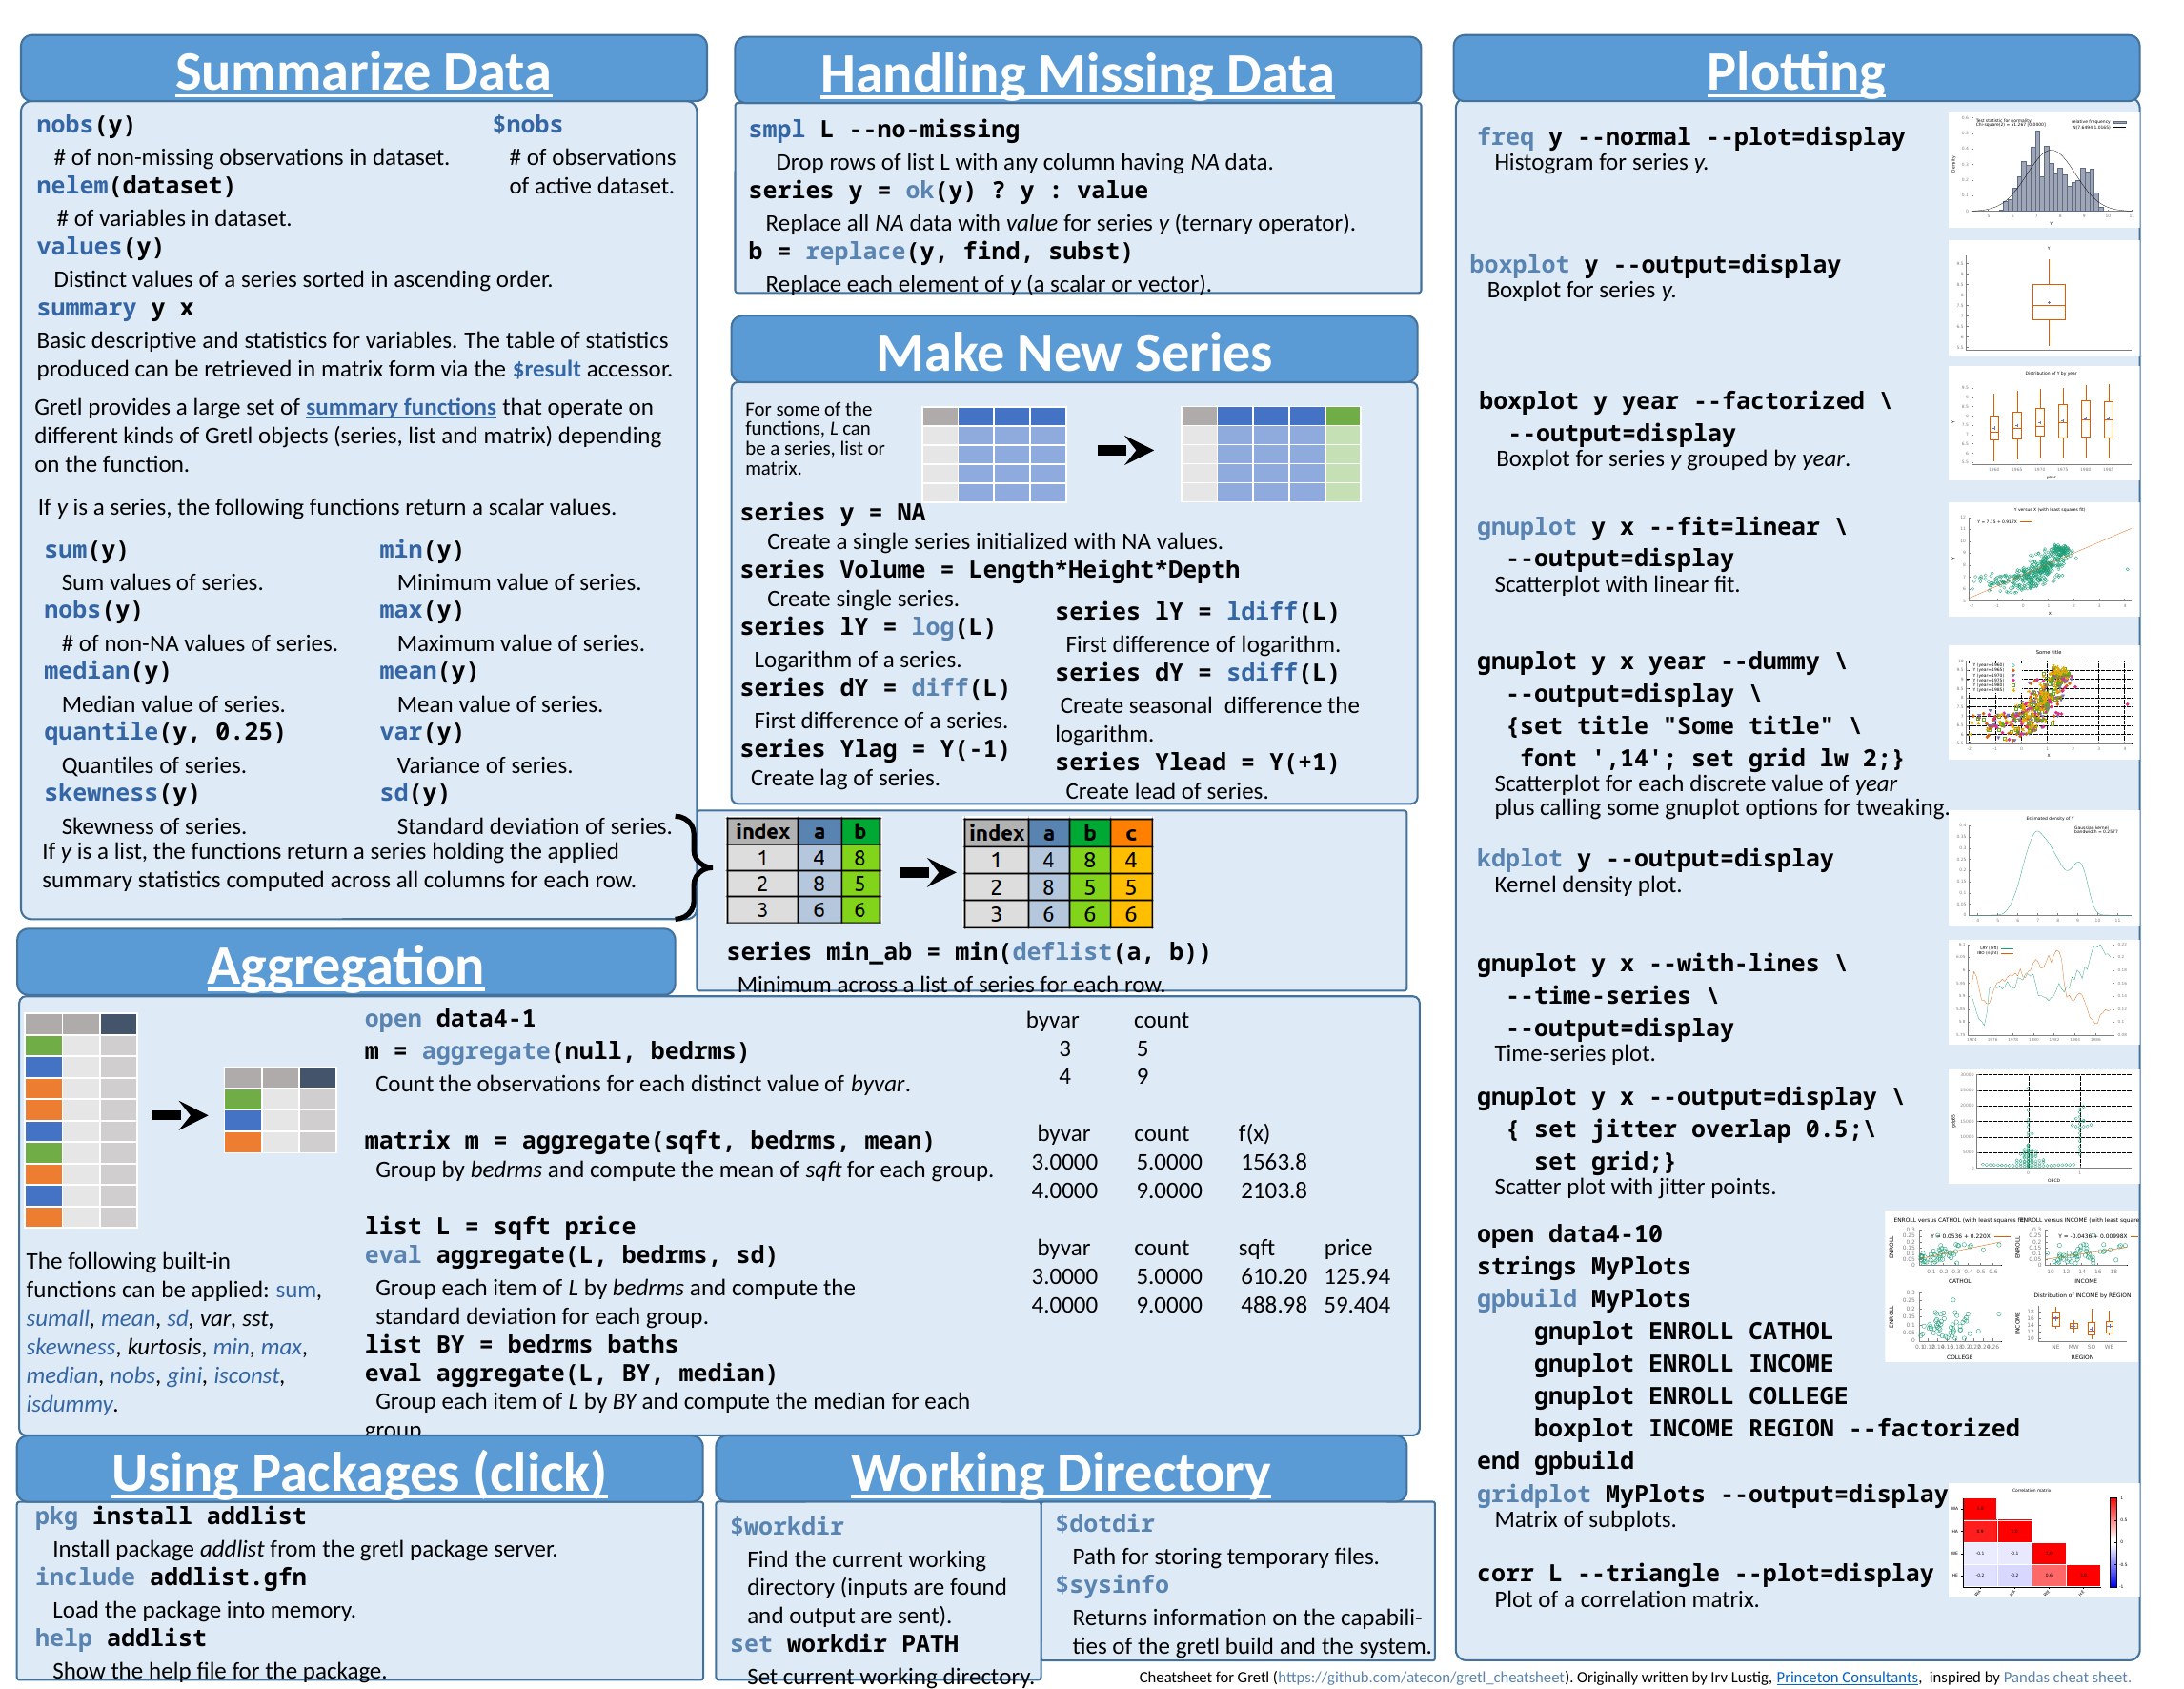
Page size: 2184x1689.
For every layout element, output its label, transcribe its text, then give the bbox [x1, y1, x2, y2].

table_cell [1031, 484, 1065, 490]
picture [1948, 939, 2140, 1046]
table_cell [1290, 445, 1325, 463]
table_cell [1290, 483, 1325, 490]
table_cell [26, 1057, 62, 1077]
text_box [1515, 1599, 1522, 1605]
table_cell [225, 1089, 261, 1109]
text_box Working Directory [716, 1435, 1407, 1502]
text_box $nobs # of observations of active dataset. [477, 102, 707, 234]
text_box open data4-10 strings MyPlots gpbuild MyPlots gnuplot ENROLL CATHOL gnuplot ENROLL INCOME gnuplot ENROLL COLLEGE boxplot INCOME REGION --factorized end gpbuild gridplot MyPlots --output=display Matrix of subplots. corr L --triangle --plot=display Plot of a correlation matrix. [1463, 1210, 2083, 1599]
text_box pkg install addlist Install package addlist from the gretl package server. include addlist.gfn Load the package into memory. help addlist Show the help file for the package. [21, 1494, 694, 1689]
table_cell [1218, 464, 1252, 482]
table_header [959, 408, 993, 425]
text_box freq y --normal --plot=display Histogram for series y. [1463, 112, 1942, 226]
table_cell [26, 1143, 62, 1163]
table_cell [63, 1036, 99, 1055]
table_cell [1183, 464, 1217, 482]
table_cell [101, 1186, 136, 1206]
table_cell [1031, 446, 1065, 463]
table_cell [1326, 445, 1360, 463]
text_box [1664, 1599, 1670, 1605]
table_cell [923, 427, 958, 444]
text_box [725, 810, 1041, 900]
table_header [225, 1068, 261, 1088]
text_box [1491, 1598, 2140, 1659]
table_cell [995, 446, 1029, 463]
table_cell [1290, 426, 1325, 444]
table_cell [63, 1165, 99, 1184]
text_box [694, 1501, 704, 1680]
text_box Aggregation [17, 928, 676, 995]
picture [1948, 810, 2140, 926]
table_cell [26, 1100, 62, 1120]
text_box gnuplot y x --output=display \ { set jitter overlap 0.5;\ set grid;} Scatter plot with jitter points. [1463, 1072, 2026, 1195]
text_box [2026, 761, 2140, 810]
text_box $workdir Find the current working directory (inputs are found and output are sent). set workdir PATH Set current working directory. [716, 1503, 1070, 1689]
picture [1948, 1482, 2140, 1598]
text_box For some of the functions, L can be a series, list or matrix. [731, 394, 900, 488]
text_box If y is a series, the following functions return a scalar values. [24, 484, 709, 527]
table_cell [1290, 464, 1325, 482]
table_cell [1254, 483, 1288, 490]
table_header [300, 1068, 335, 1088]
table_cell [300, 1110, 335, 1130]
table_cell [923, 484, 958, 490]
text_box kdplot y --output=display Kernel density plot. [1463, 834, 1886, 929]
text_box [1592, 1599, 1599, 1605]
text_box Using Packages (click) [16, 1435, 703, 1502]
table_header [923, 408, 958, 425]
text_box gnuplot y x --with-lines \ --time-series \ --output=display Time-series plot. [1463, 939, 1886, 1062]
text_box [731, 381, 1418, 589]
table_cell [101, 1100, 136, 1120]
table_cell [63, 1079, 99, 1098]
table_cell [1218, 445, 1252, 463]
table_header [63, 1014, 99, 1034]
table_cell [26, 1122, 62, 1141]
table_header [1183, 407, 1217, 425]
text_box sum(y) Sum values of series. nobs(y) # of non-NA values of series. median(y) Median value of series. quantile(y, 0.25) Quantiles of series. skewness(y) Skewness of series. [30, 527, 365, 828]
text_box [19, 996, 351, 1435]
table_cell [26, 1036, 62, 1055]
text_box [21, 484, 691, 920]
table_cell [1218, 483, 1252, 490]
text_box If y is a list, the functions return a series holding the applied summary statistics computed across all columns for each row. [28, 828, 700, 901]
table_header [1031, 408, 1065, 425]
picture [1948, 1069, 2140, 1185]
text_box gnuplot y x --fit=linear \ --output=display Scatterplot with linear fit. [1463, 501, 2026, 597]
table_cell [923, 446, 958, 463]
table_cell [300, 1089, 335, 1109]
text_box min(y) Minimum value of series. max(y) Maximum value of series. mean(y) Mean value of series. var(y) Variance of series. sd(y) Standard deviation of series. [365, 526, 725, 846]
picture [962, 816, 1154, 900]
table_cell [263, 1089, 298, 1109]
text_box $dotdir Path for storing temporary files. $sysinfo Returns information on the capabili- ties of the gretl build and the system. [1041, 1501, 1491, 1667]
text_box boxplot y year --factorized \ --output=display Boxplot for series y grouped by year. [1465, 376, 1913, 472]
table_cell [101, 1165, 136, 1184]
table_cell [101, 1036, 136, 1055]
table_header [26, 1014, 62, 1034]
table_cell [101, 1208, 136, 1227]
picture [1948, 365, 2140, 481]
table_header [263, 1068, 298, 1088]
text_box [1041, 997, 1420, 1435]
table_cell [1031, 427, 1065, 444]
table_header [1254, 407, 1288, 425]
table_cell [923, 465, 958, 482]
text_box [1541, 1599, 1547, 1605]
table_cell [1254, 445, 1288, 463]
text_box Make New Series [731, 315, 1418, 382]
text_box [16, 1501, 21, 1680]
table_cell [1254, 464, 1288, 482]
table_header [1218, 407, 1252, 425]
text_box Summarize Data [21, 34, 708, 102]
picture [1948, 501, 2140, 618]
text_box Handling Missing Data [735, 36, 1422, 104]
table_cell [959, 427, 993, 444]
table_cell [63, 1100, 99, 1120]
text_box [686, 901, 712, 991]
text_box boxplot y --output=display Boxplot for series y. [1455, 240, 1857, 310]
table_header [1290, 407, 1325, 425]
table_cell [63, 1057, 99, 1077]
table_cell [263, 1132, 298, 1152]
table_cell [63, 1143, 99, 1163]
text_box [735, 103, 1422, 293]
table_cell [225, 1132, 261, 1152]
table_cell [1183, 426, 1217, 444]
picture [2083, 1210, 2139, 1363]
text_box Plotting [1453, 34, 2140, 102]
text_box series min_ab = min(deflist(a, b)) Minimum across a list of series for each row. [712, 900, 1247, 1005]
table_cell [1254, 426, 1288, 444]
table_cell [1183, 483, 1217, 490]
table_cell [101, 1143, 136, 1163]
table_cell [300, 1132, 335, 1152]
text_box [1154, 840, 1407, 991]
table_cell [1031, 465, 1065, 482]
table_cell [26, 1079, 62, 1098]
table_cell [959, 446, 993, 463]
text_box series y = NA Create a single series initialized with NA values. series Volume = Length*Height*Depth Create single series. series lY = log(L) Logarithm of a series. series dY = diff(L) First difference of a series. series Ylag = Y(-1) Create lag of series. [725, 490, 1351, 798]
table_header [101, 1014, 136, 1034]
table_cell [959, 484, 993, 490]
picture [1948, 240, 2140, 356]
table_cell [959, 465, 993, 482]
text_box [731, 798, 1041, 804]
text_box gnuplot y x year --dummy \ --output=display \ {set title "Some title" \ font ',14'; set grid lw 2;} Scatterplot for each discrete value of year plus calling some gnuplot options for tweaking. [1463, 637, 2026, 815]
picture [725, 816, 882, 900]
table_cell [1218, 426, 1252, 444]
table_cell [995, 484, 1029, 490]
table_cell [101, 1122, 136, 1141]
table_cell [26, 1186, 62, 1206]
table_cell [263, 1110, 298, 1130]
picture [1948, 112, 2140, 228]
text_box [1455, 99, 2140, 1501]
text_box Cheatsheet for Gretl (https://github.com/atecon/gretl_cheatsheet). Originally written by Irv Lustig, Princeton Consultants, inspired by Pandas cheat sheet. [1125, 1659, 2173, 1689]
table_cell [1183, 445, 1217, 463]
table_header [1326, 407, 1360, 425]
table_cell [63, 1122, 99, 1141]
table_cell [101, 1057, 136, 1077]
text_box smpl L --no-missing Drop rows of list L with any column having NA data. series y = ok(y) ? y : value Replace all NA data with value for series y (ternary operator). b = replace(y, find, subst) Replace each element of y (a scalar or vector). [734, 107, 1420, 305]
text_box series lY = ldiff(L) First difference of logarithm. series dY = sdiff(L) Create seasonal difference the logarithm. series Ylead = Y(+1) Create lead of series. [1041, 589, 1418, 840]
table_cell [63, 1186, 99, 1206]
table_cell [1326, 464, 1360, 482]
table_cell [26, 1165, 62, 1184]
text_box open data4-1 m = aggregate(null, bedrms) Count the observations for each distinct value of byvar. matrix m = aggregate(sqft, bedrms, mean) Group by bedrms and compute the mean of sqft for each group. list L = sqft price eval aggregate(L, bedrms, sd) Group each item of L by bedrms and compute the standard deviation for each group. list BY = bedrms baths eval aggregate(L, BY, median) Group each item of L by BY and compute the median for each group. [351, 996, 1041, 1451]
text_box [713, 846, 725, 900]
table_cell [26, 1208, 62, 1227]
picture [1948, 644, 2140, 761]
table_cell [995, 465, 1029, 482]
text_box byvar count 3 5 4 9 byvar count f(x) 3.0000 5.0000 1563.8 4.0000 9.0000 2103.8 byvar count sqft price 3.0000 5.0000 610.20 125.94 4.0000 9.0000 488.98 59.404 [984, 996, 1417, 1325]
text_box nobs(y) # of non-missing observations in dataset. nelem(dataset) # of variables in dataset. values(y) Distinct values of a series sorted in ascending order. summary y x Basic descriptive and statistics for variables. The table of statistics produced can be retrieved in matrix form via the $result accessor. [22, 102, 708, 389]
text_box The following built-in functions can be applied: sum, sumall, mean, sd, var, sst, skewness, kurtosis, min, max, median, nobs, gini, isconst, isdummy. [11, 1238, 338, 1424]
text_box Gretl provides a large set of summary functions that operate on different kinds of Gretl objects (series, list and matrix) depending on the function. [20, 384, 705, 484]
table_cell [995, 427, 1029, 444]
table_cell [101, 1079, 136, 1098]
table_header [995, 408, 1029, 425]
table_cell [225, 1110, 261, 1130]
table_cell [1326, 483, 1360, 501]
table_cell [1326, 426, 1360, 444]
table_cell [63, 1208, 99, 1227]
